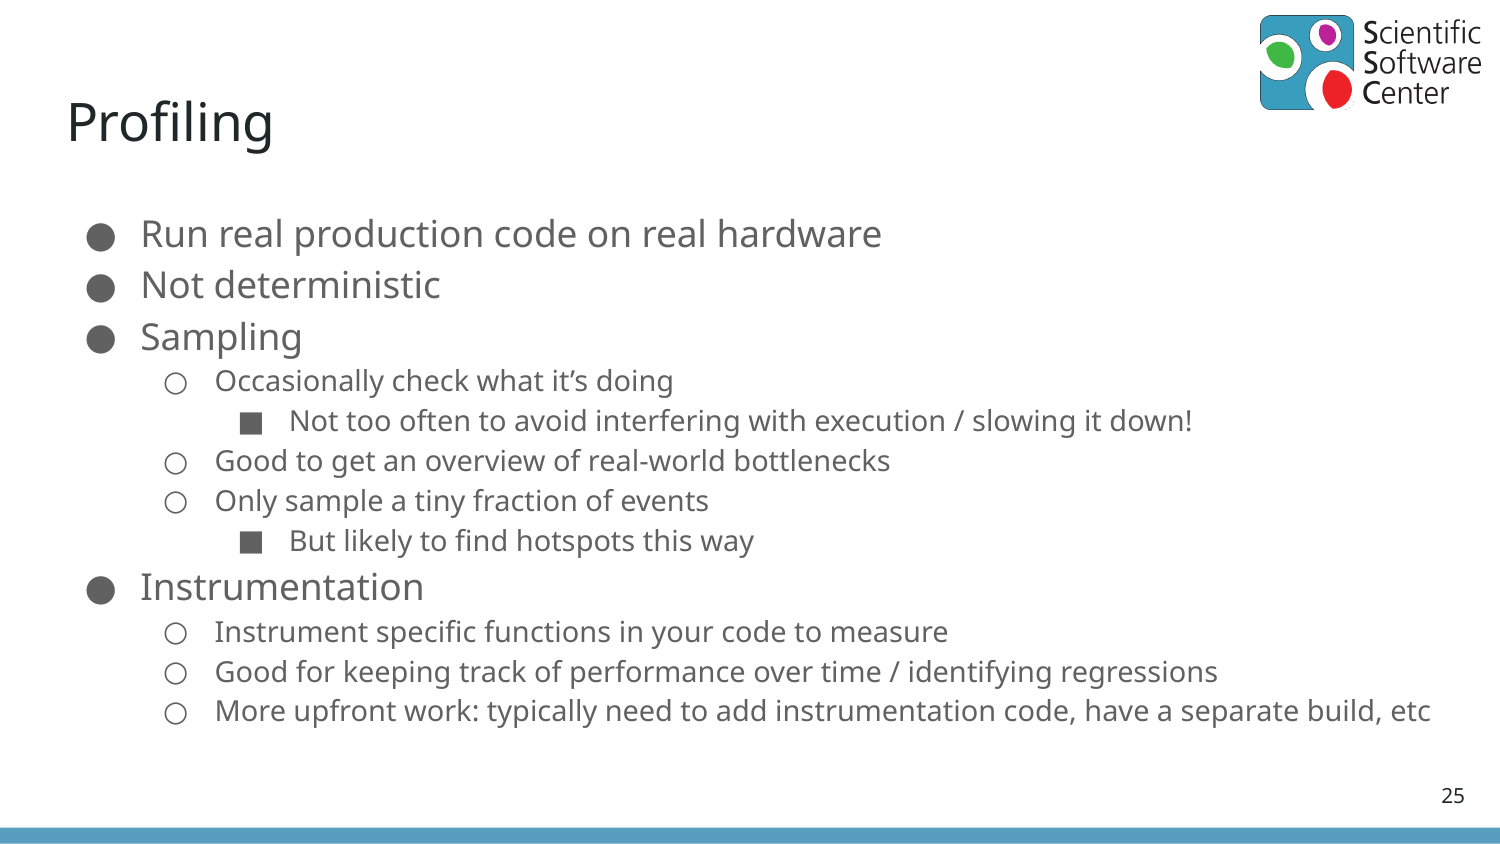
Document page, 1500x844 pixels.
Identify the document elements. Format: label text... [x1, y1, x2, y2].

picture [1260, 15, 1481, 110]
list Run real production code on real hardware Not deterministic Sampling Occasionally check what it’s doing Not too often to avoid interfering with execution / slowing it down! Good to get an overview of real-world bottlenecks Only sample a tiny fraction of events But likely to find hotspots this way Instrumentation Instrument specific functions in your code to measure Good for keeping track of performance over time / identifying regressions More upfront work: typically need to add instrumentation code, have a separate build, etc [51, 189, 1449, 750]
slide_number <number> [1389, 764, 1480, 830]
title Profiling [51, 72, 1449, 167]
